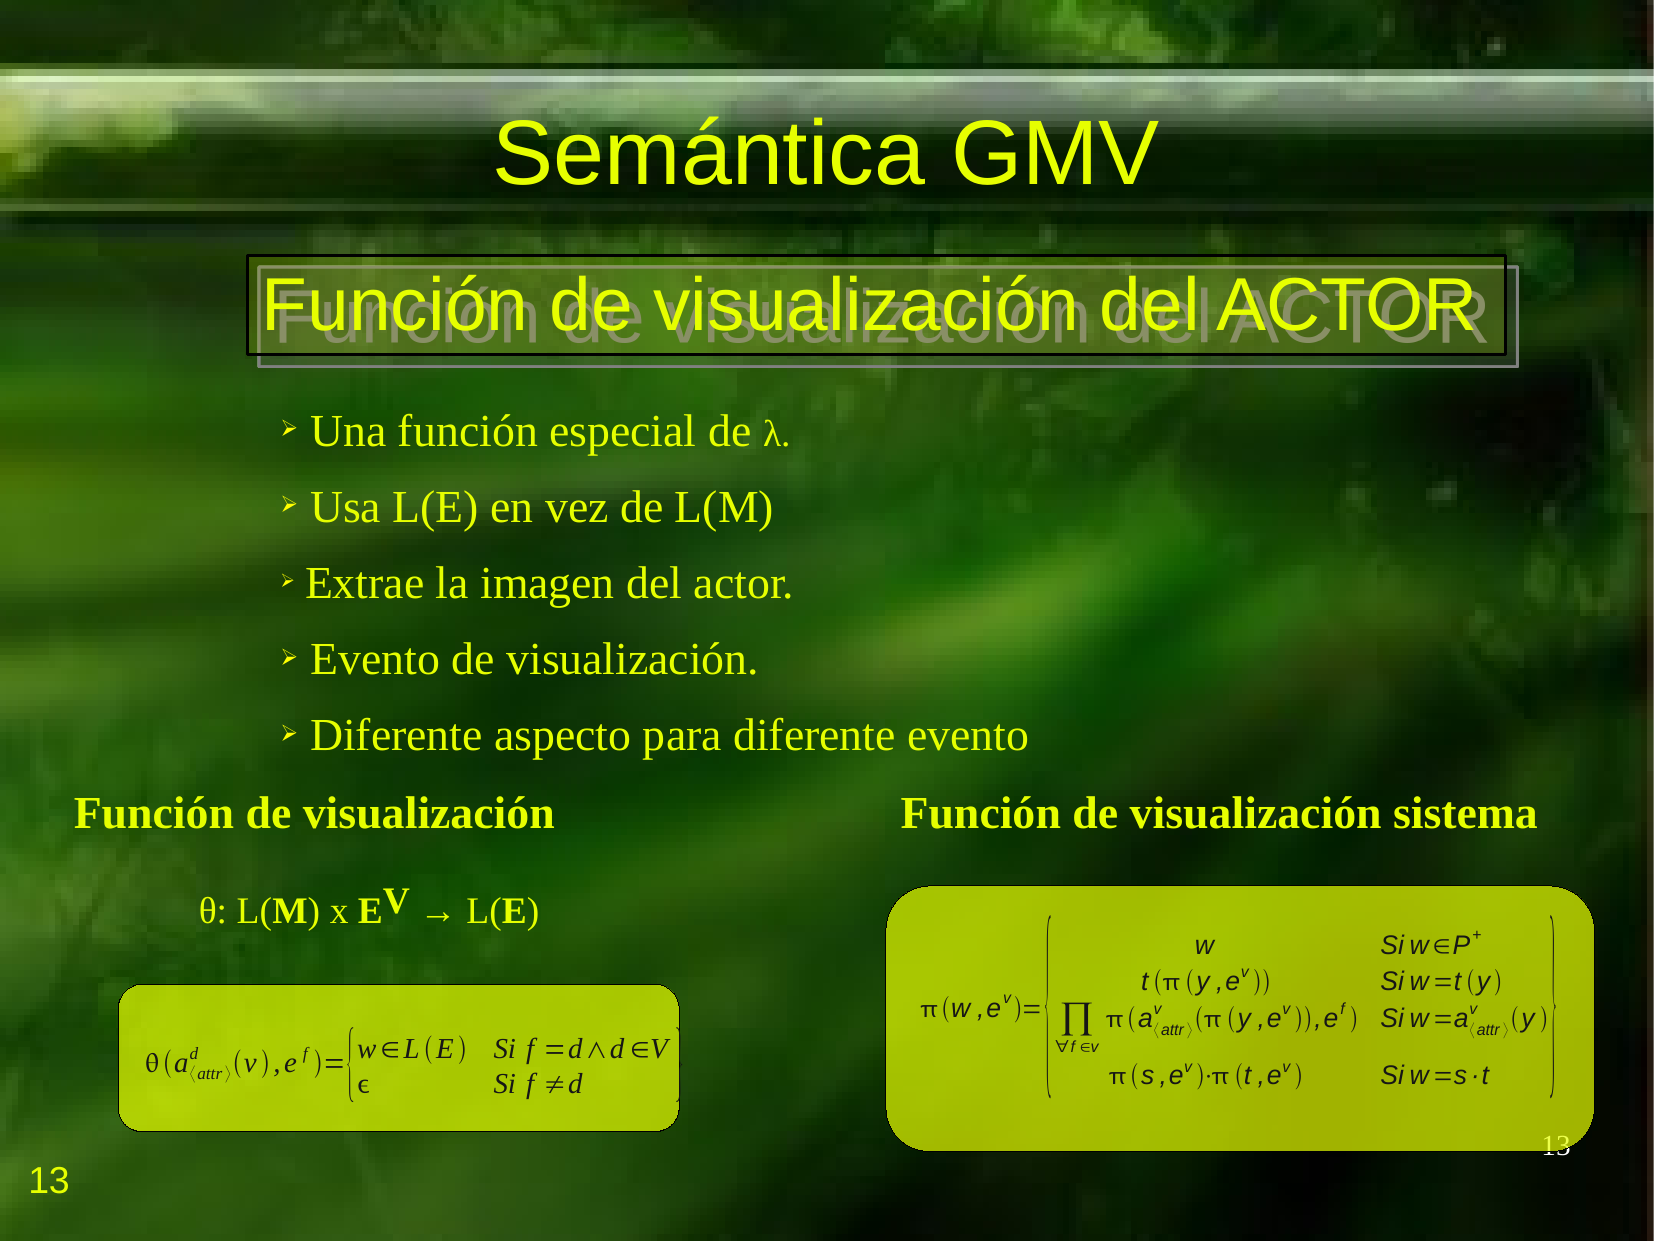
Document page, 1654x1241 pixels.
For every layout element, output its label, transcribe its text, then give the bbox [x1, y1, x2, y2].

text_box Función de visualización del ACTOR [247, 255, 1506, 355]
title Semántica GMV [82, 56, 1571, 250]
text_box θ: L(M) x EV → L(E) [118, 859, 621, 926]
chart [138, 1025, 693, 1104]
text_box Función de visualización sistema [885, 767, 1654, 834]
text_box <número> [13, 1151, 214, 1222]
picture [0, 0, 1654, 1241]
text_box [885, 885, 1595, 1152]
text_box Función de visualización [59, 767, 650, 834]
text_box [118, 984, 680, 1132]
chart [914, 915, 1565, 1101]
text_box Una función especial de λ. Usa L(E) en vez de L(M) Extrae la imagen del actor. Evento de visualización. Diferente aspecto para diferente evento [265, 385, 1300, 756]
